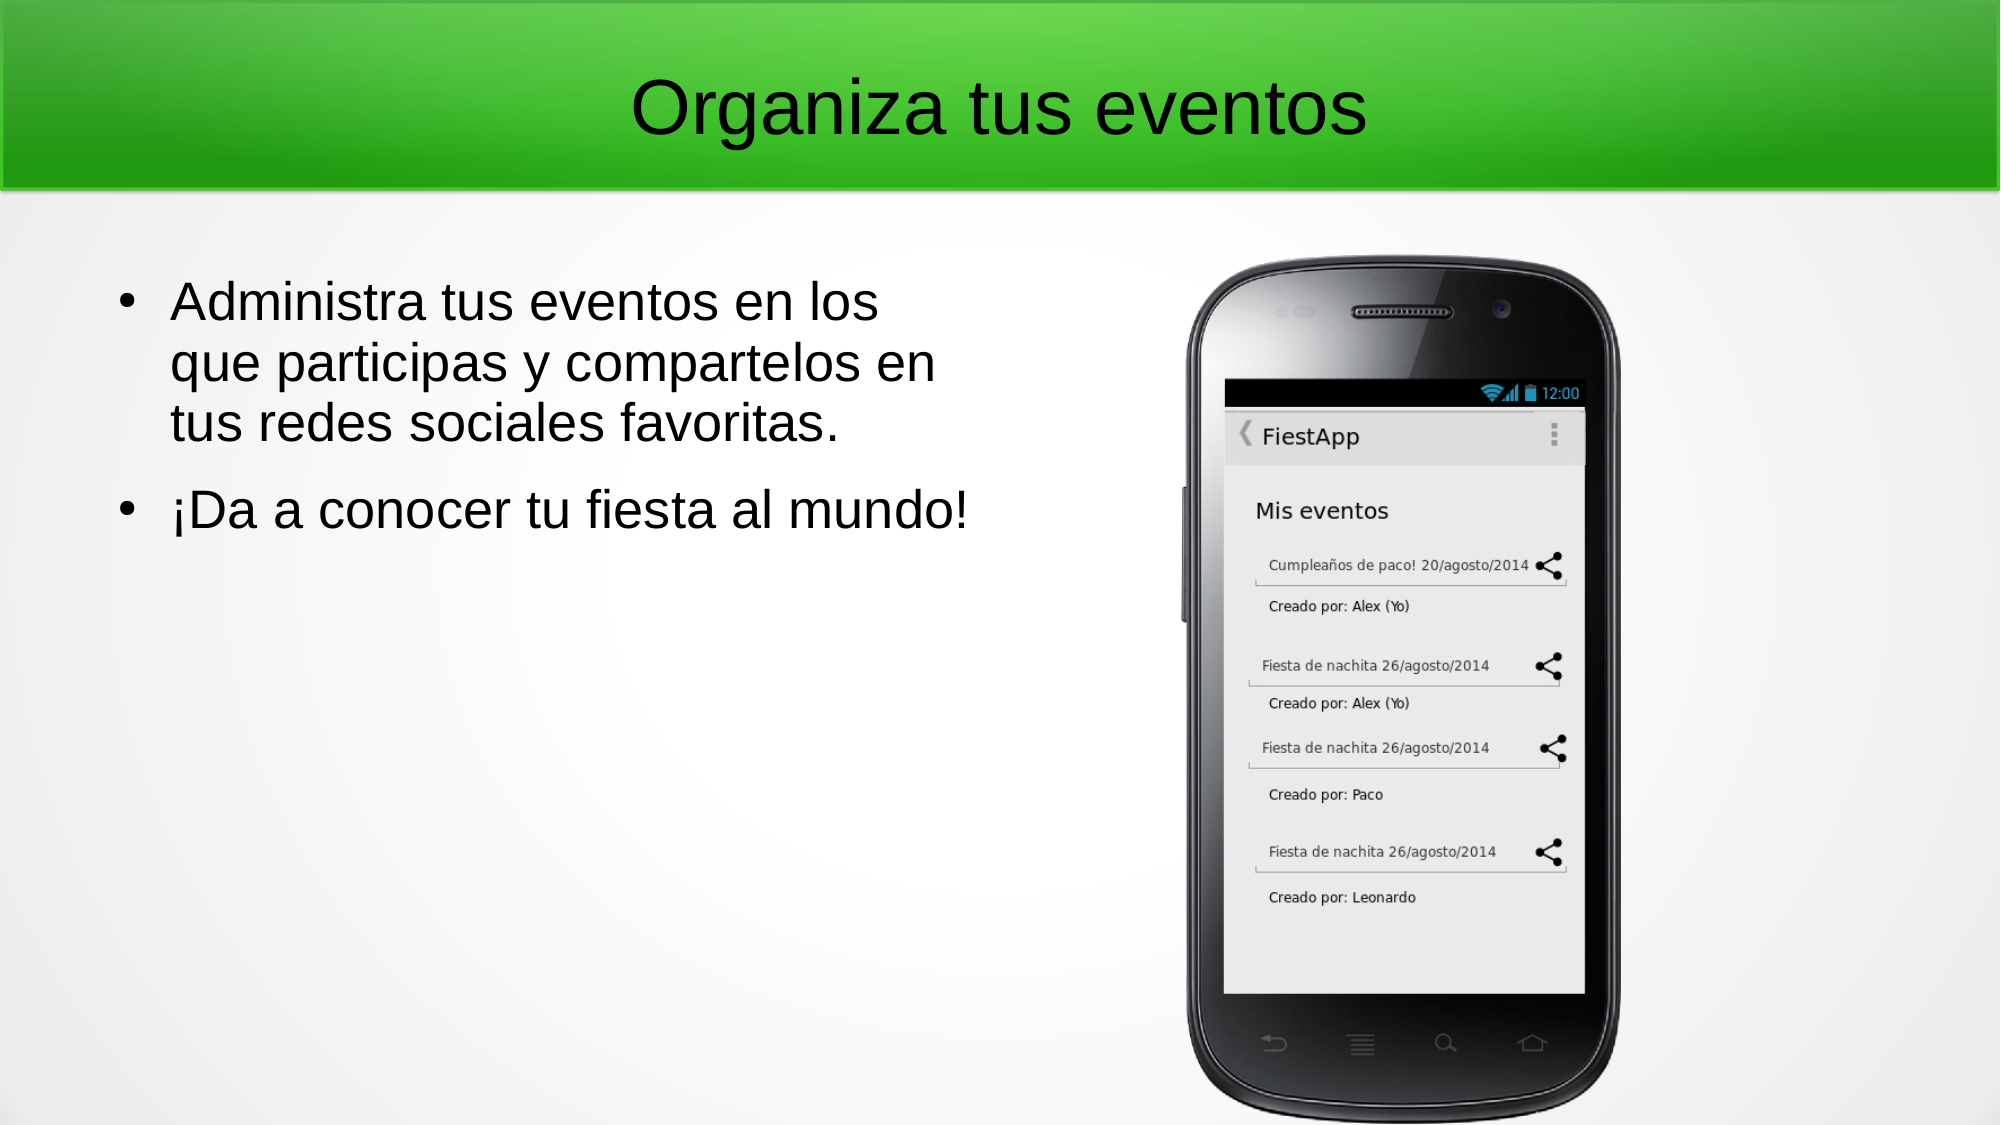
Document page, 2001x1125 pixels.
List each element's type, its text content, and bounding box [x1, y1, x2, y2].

list Administra tus eventos en los que participas y compartelos en tus redes sociales favoritas. ¡Da a conocer tu fiesta al mundo! [99, 271, 979, 583]
title Organiza tus eventos [99, 42, 1900, 172]
picture [1181, 254, 1621, 1124]
